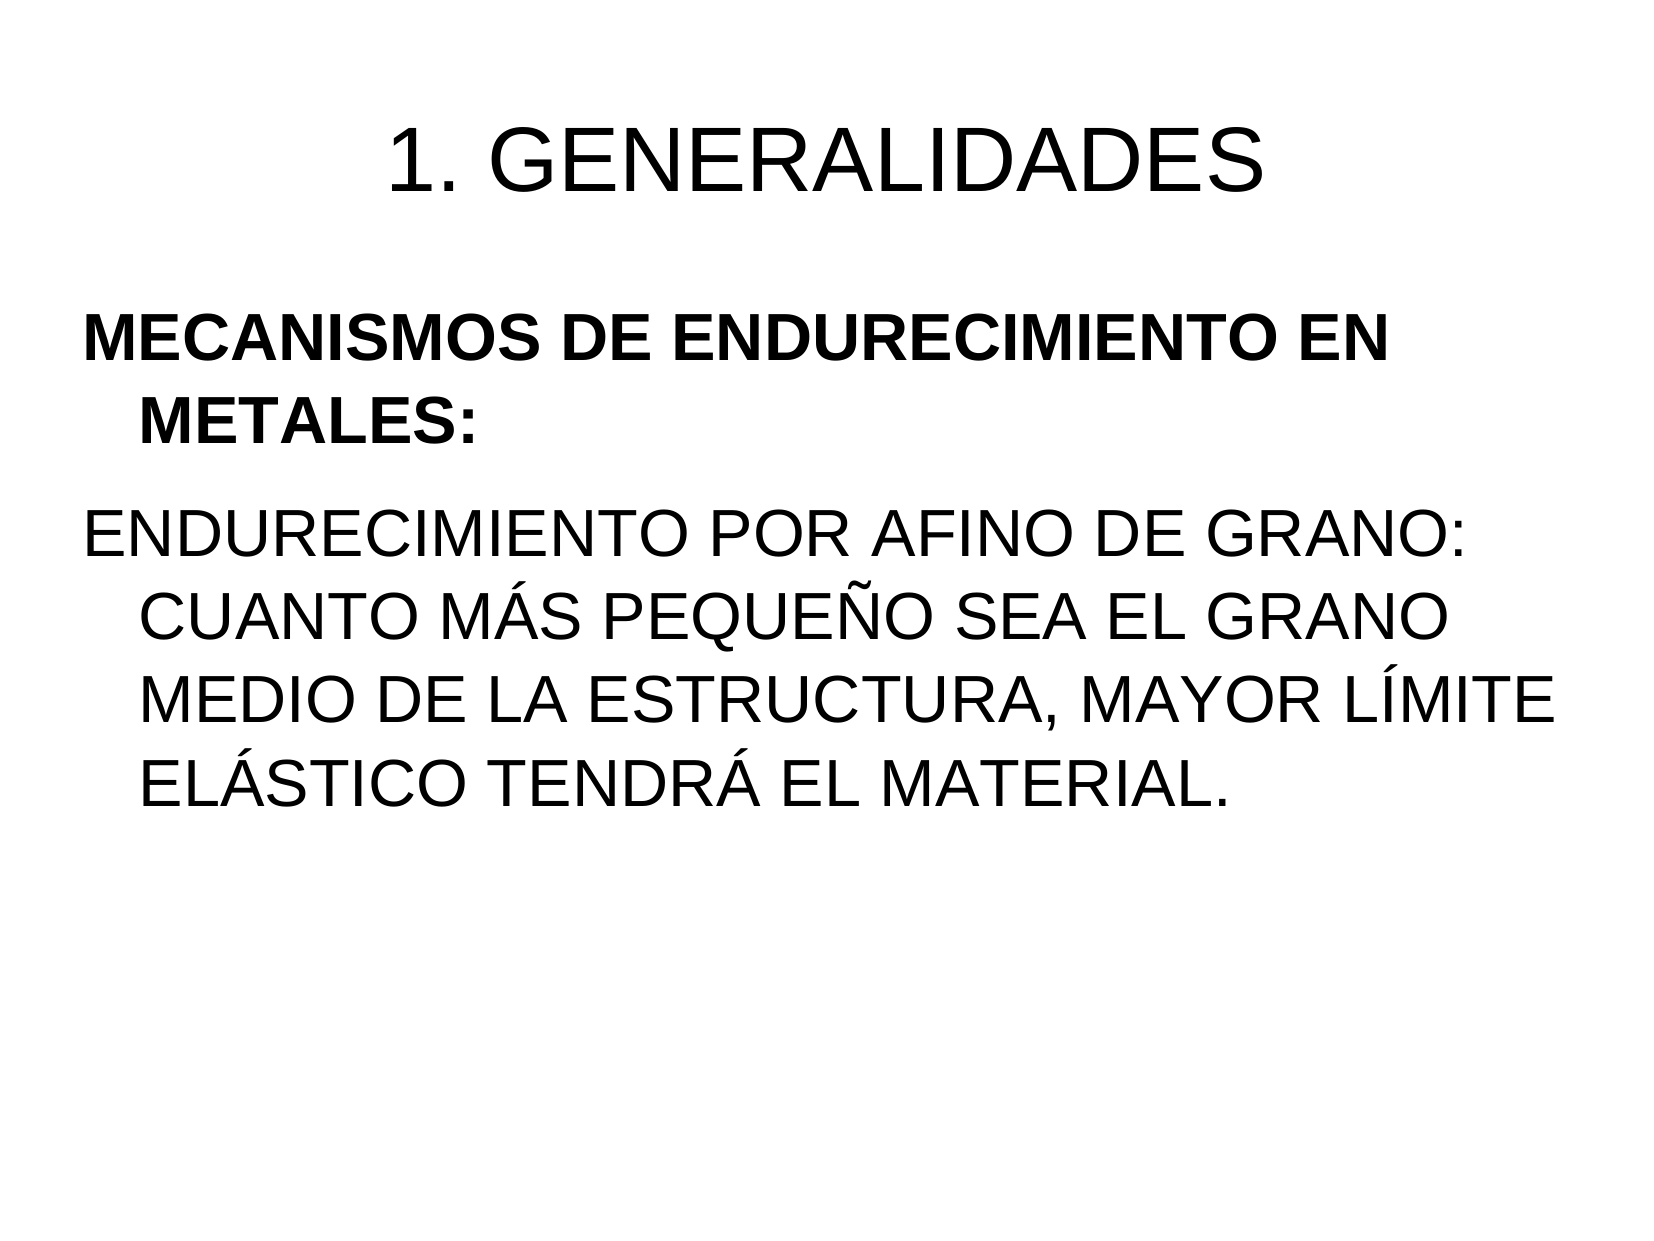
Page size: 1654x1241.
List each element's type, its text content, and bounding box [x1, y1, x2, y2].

list MECANISMOS DE ENDURECIMIENTO EN METALES: ENDURECIMIENTO POR AFINO DE GRANO: CUANTO MÁS PEQUEÑO SEA EL GRANO MEDIO DE LA ESTRUCTURA, MAYOR LÍMITE ELÁSTICO TENDRÁ EL MATERIAL. [82, 290, 1571, 1109]
title 1. GENERALIDADES [82, 56, 1571, 249]
